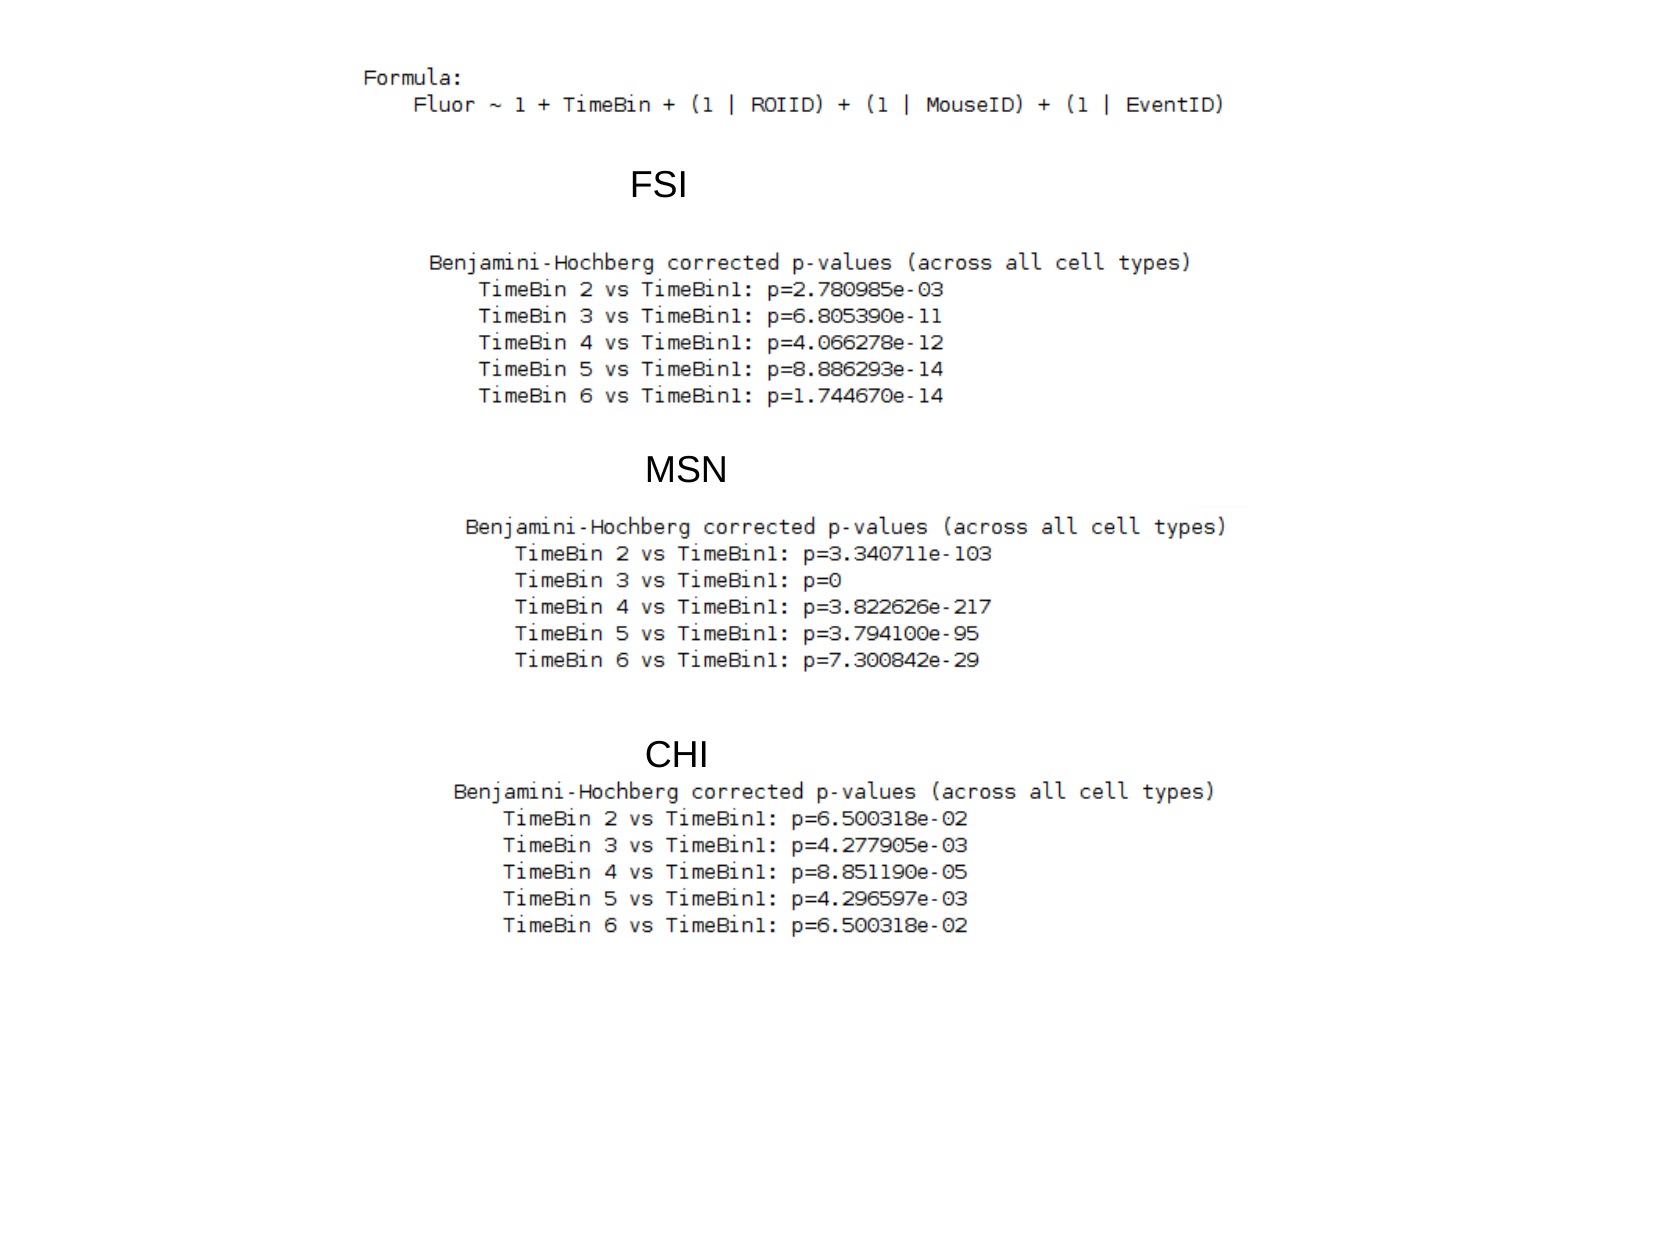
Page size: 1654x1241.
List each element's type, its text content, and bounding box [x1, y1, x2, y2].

picture [423, 223, 1201, 421]
picture [345, 44, 1267, 131]
text_box FSI [615, 156, 796, 256]
picture [435, 766, 1228, 946]
picture [450, 506, 1249, 676]
text_box MSN [630, 441, 811, 541]
text_box CHI [630, 726, 811, 826]
